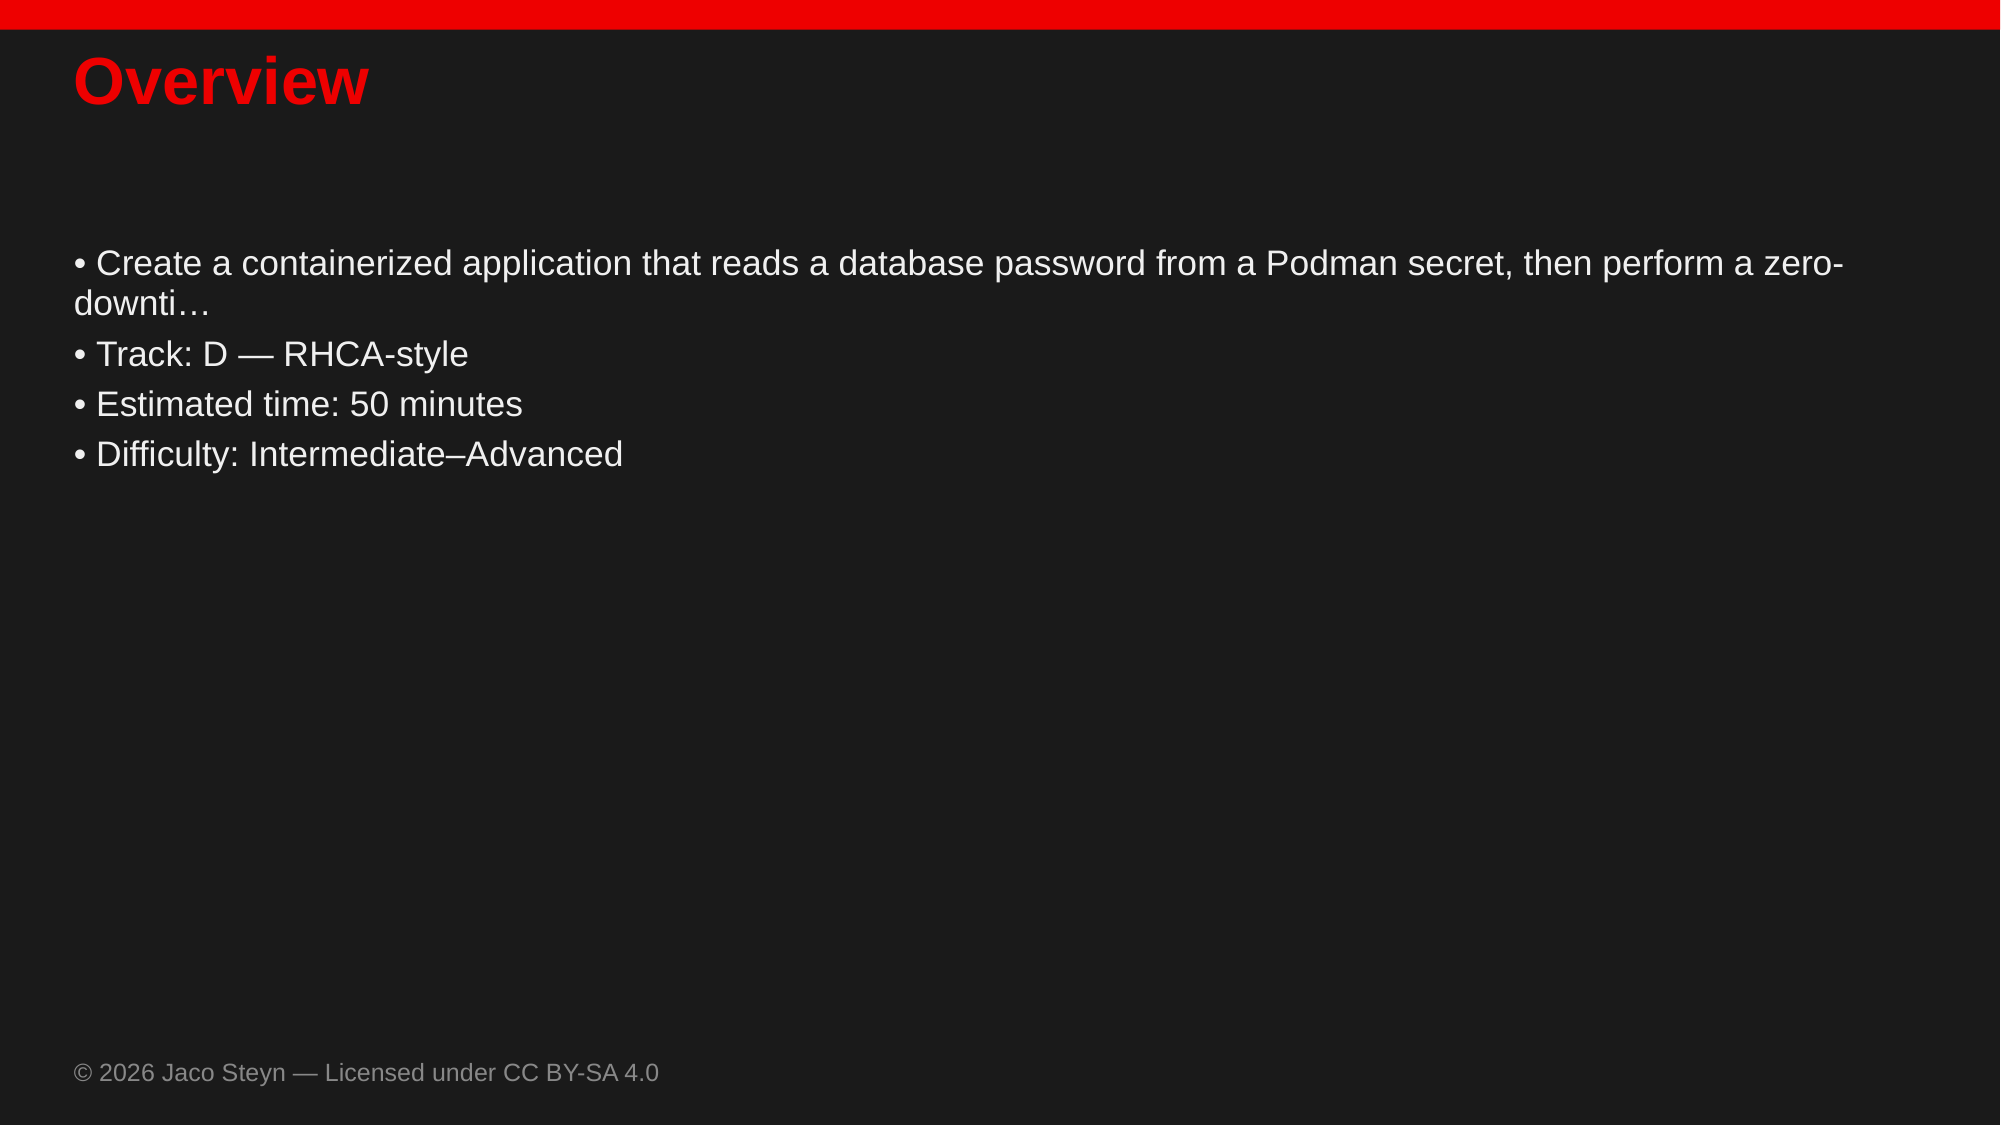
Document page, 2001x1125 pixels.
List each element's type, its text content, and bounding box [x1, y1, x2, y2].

text_box © 2026 Jaco Steyn — Licensed under CC BY-SA 4.0 [59, 1051, 1942, 1093]
text_box Overview [59, 36, 1942, 208]
text_box • Create a containerized application that reads a database password from a Podman secret, then perform a zero-downti… • Track: D — RHCA-style • Estimated time: 50 minutes • Difficulty: Intermediate–Advanced [59, 236, 1942, 1037]
text_box [0, 0, 2001, 30]
